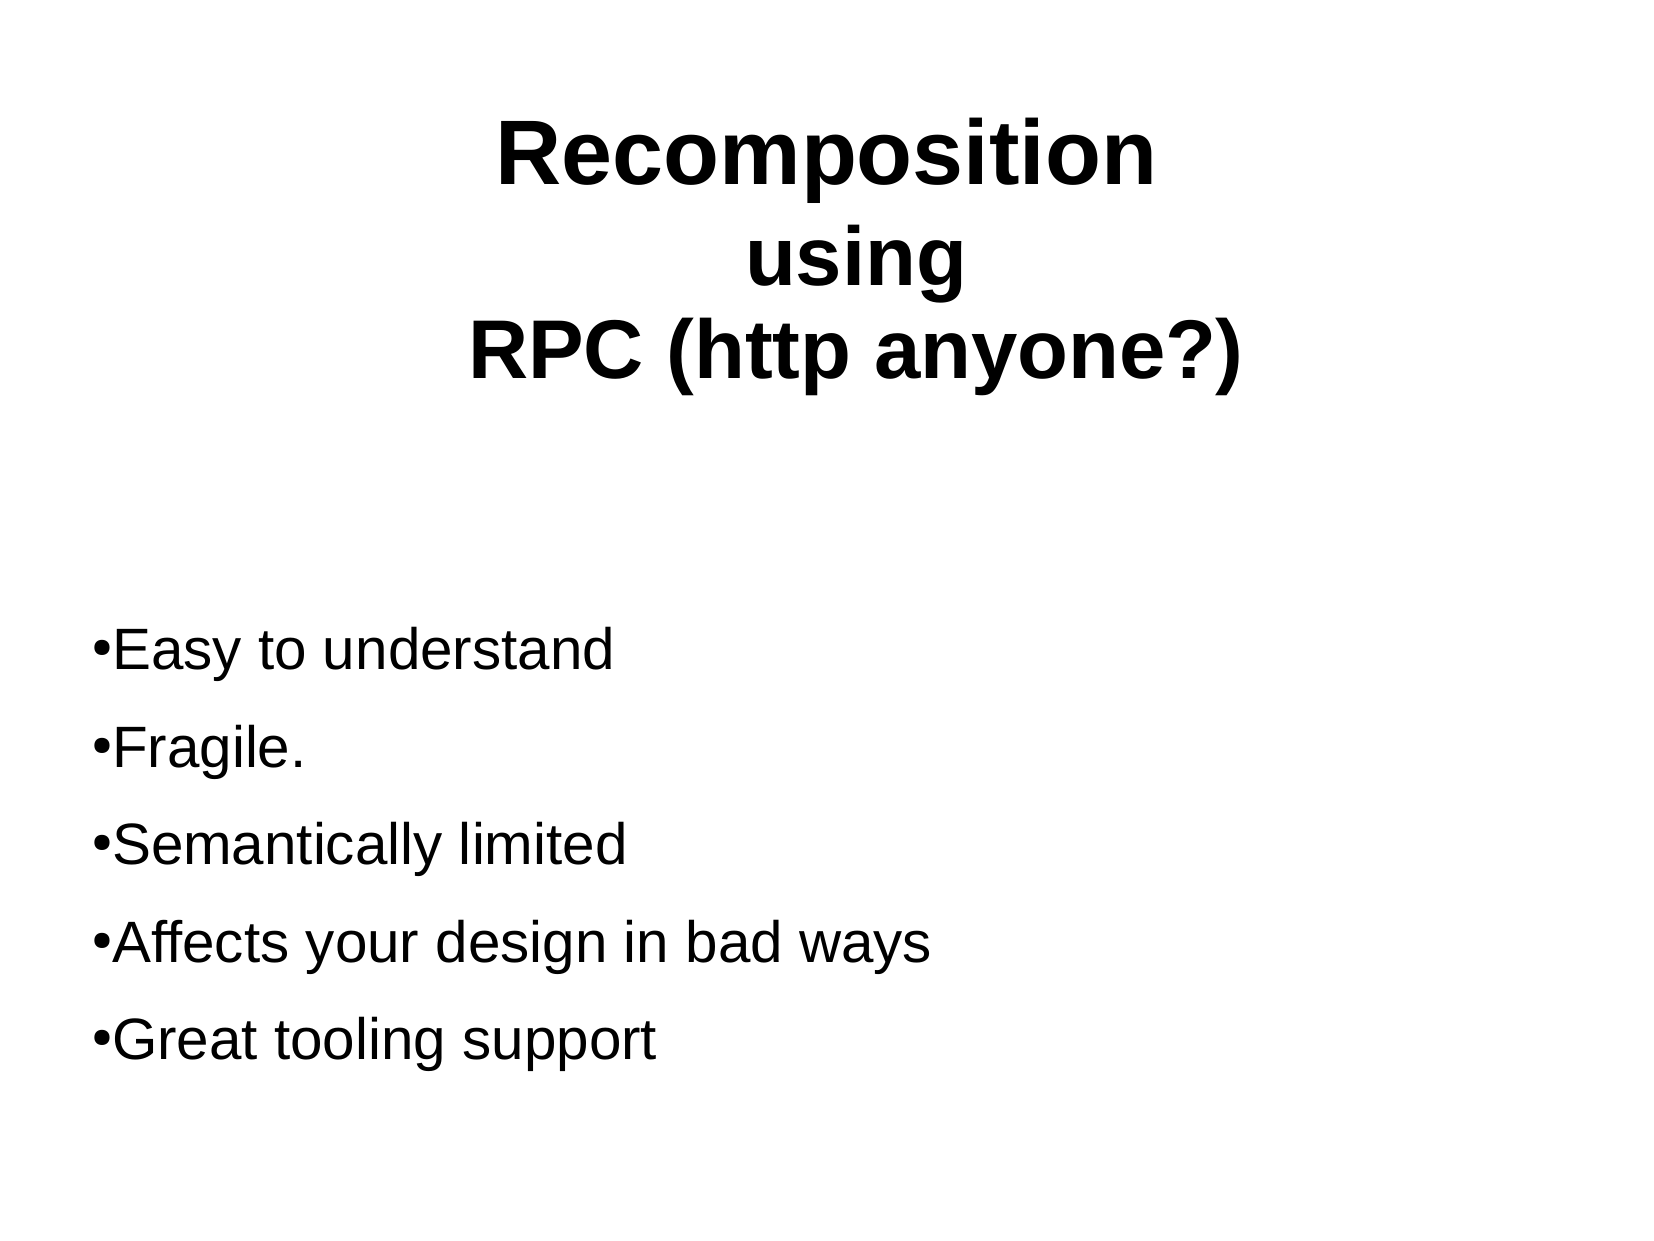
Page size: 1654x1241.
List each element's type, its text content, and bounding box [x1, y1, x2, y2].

title Recomposition [82, 49, 1571, 257]
text_box using RPC (http anyone?) [324, 163, 1388, 443]
text_box Easy to understand Fragile. Semantically limited Affects your design in bad ways Great tooling support [91, 519, 1388, 1170]
